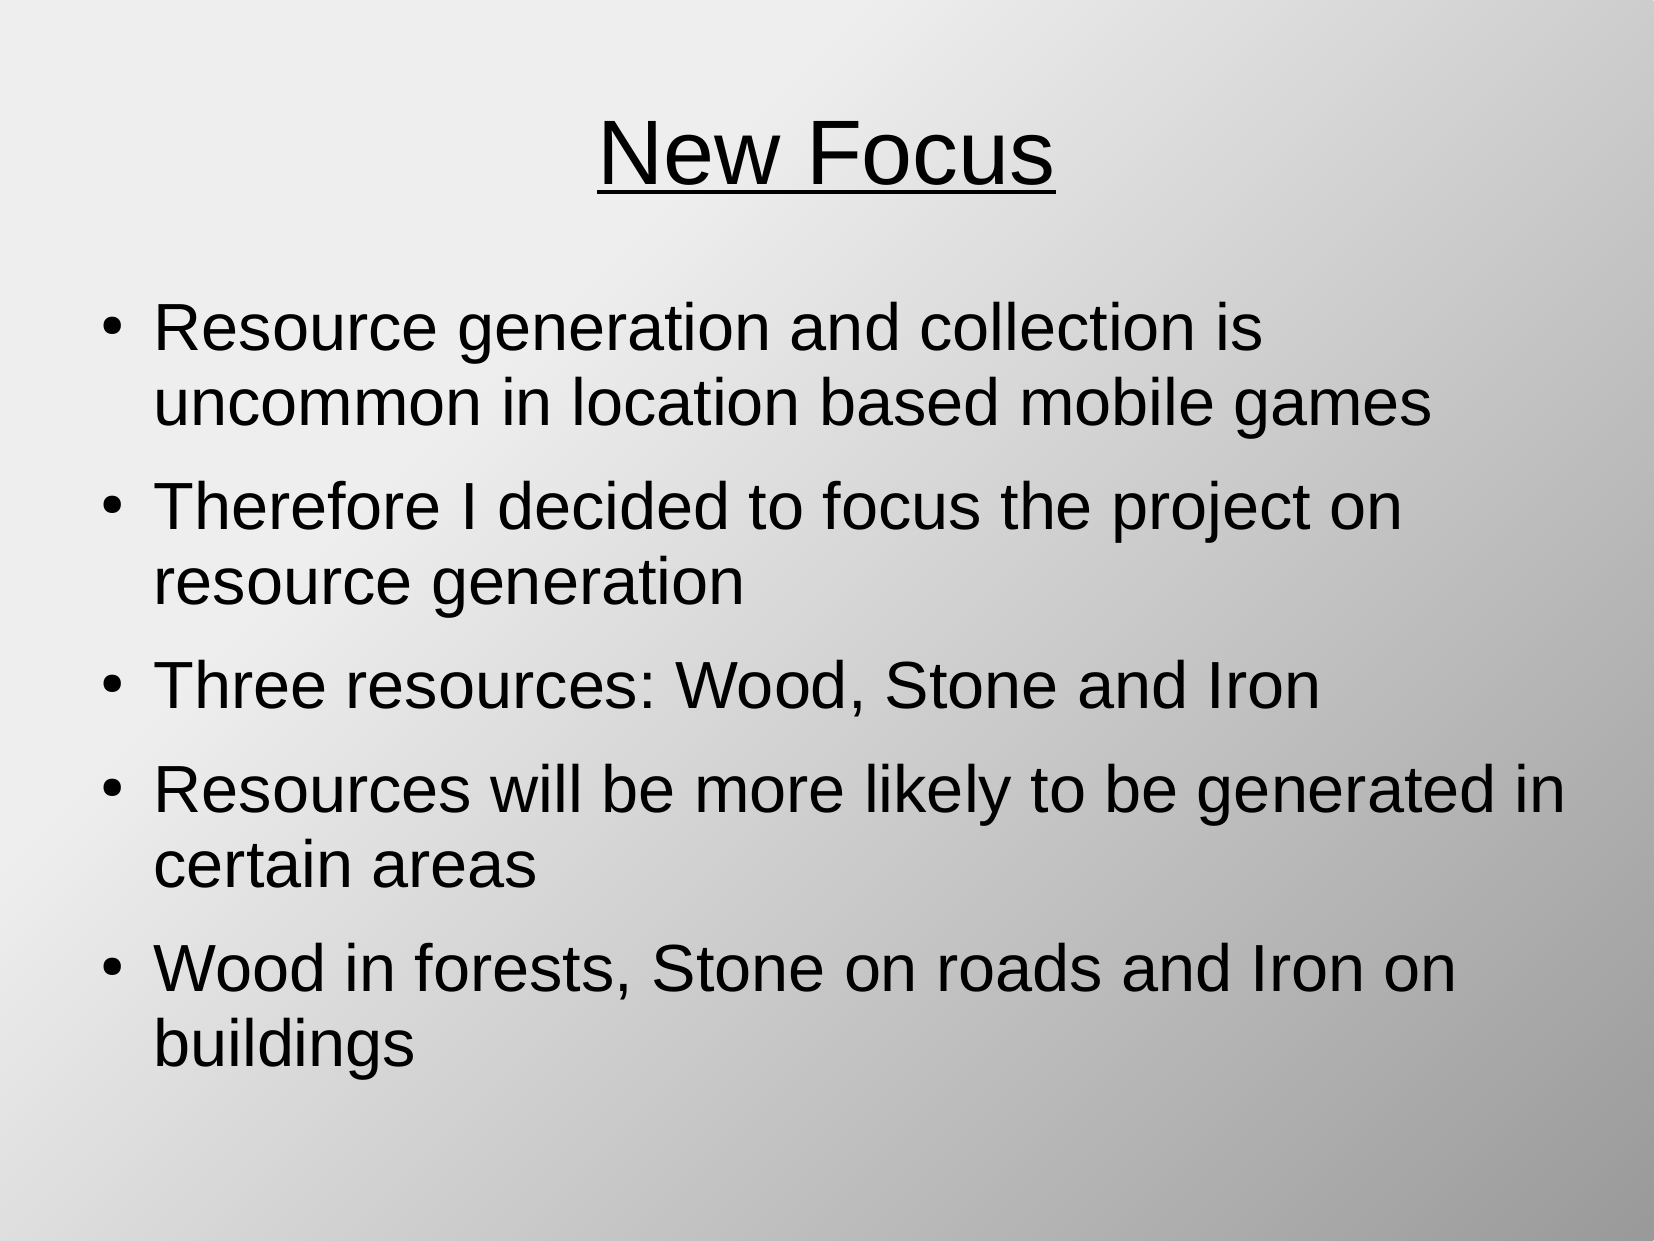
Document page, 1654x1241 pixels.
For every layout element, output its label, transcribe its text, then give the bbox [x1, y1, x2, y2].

list Resource generation and collection is uncommon in location based mobile games Therefore I decided to focus the project on resource generation Three resources: Wood, Stone and Iron Resources will be more likely to be generated in certain areas Wood in forests, Stone on roads and Iron on buildings [82, 290, 1571, 1109]
title New Focus [82, 49, 1571, 257]
